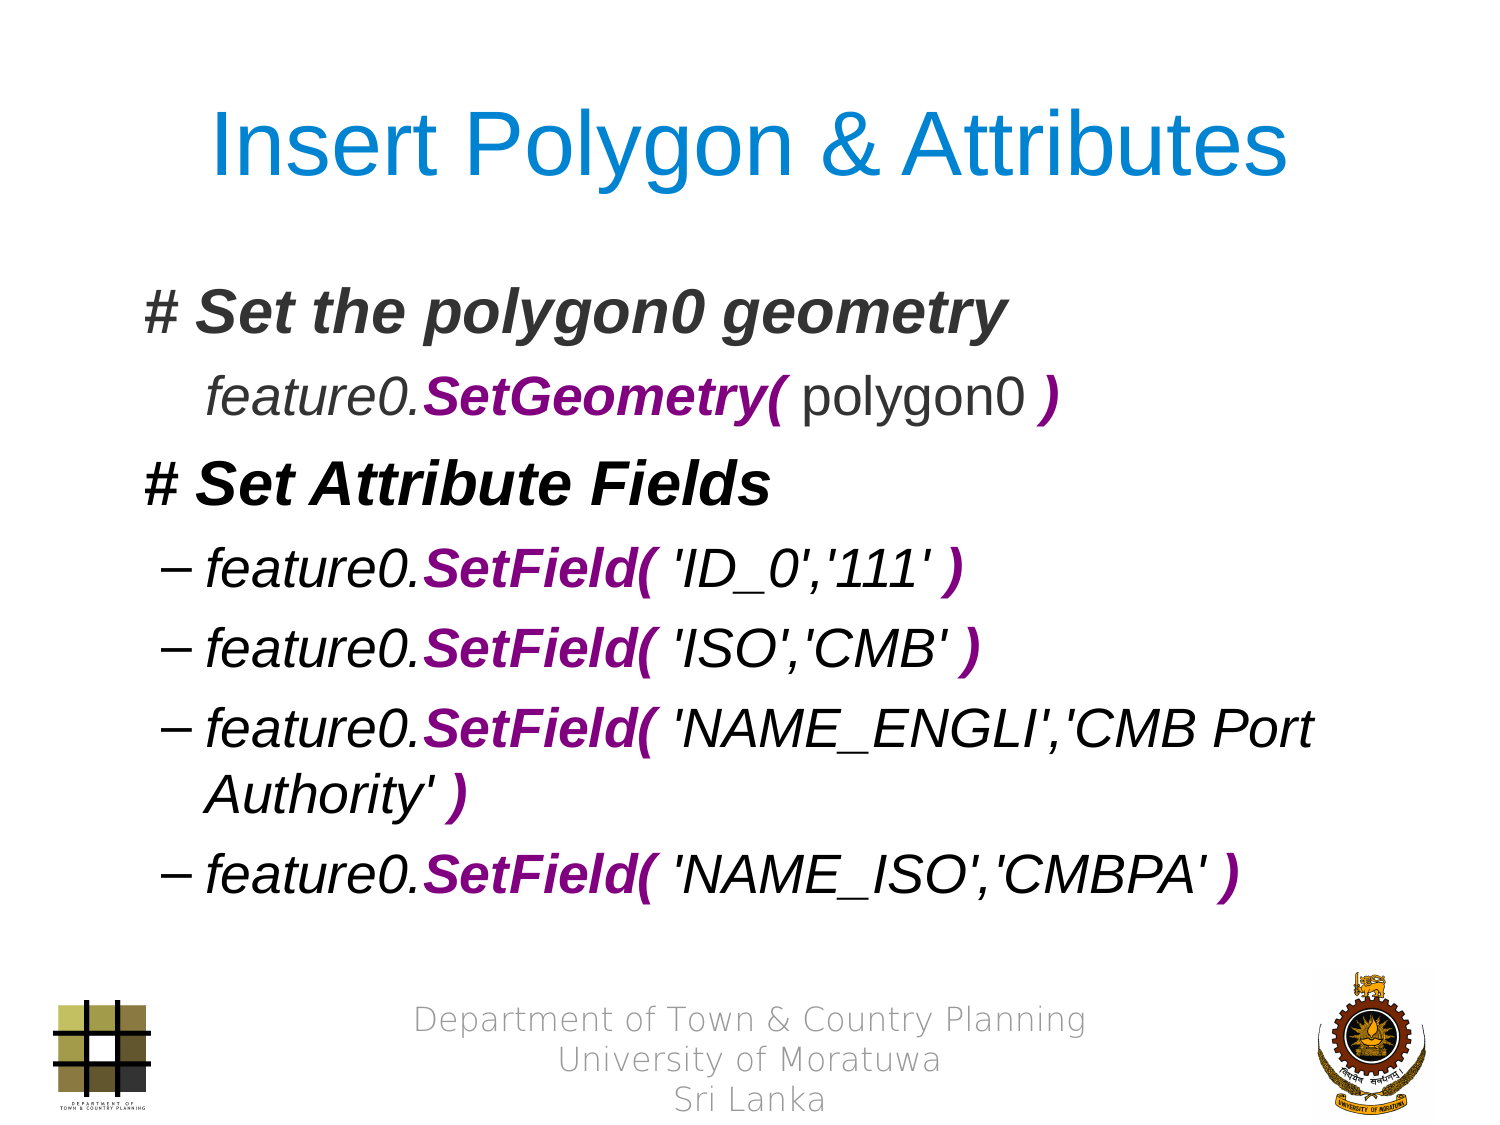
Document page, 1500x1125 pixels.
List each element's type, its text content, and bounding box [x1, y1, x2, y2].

list # Set the polygon0 geometry feature0.SetGeometry( polygon0 ) # Set Attribute Fields feature0.SetField( 'ID_0','111' ) feature0.SetField( 'ISO','CMB' ) feature0.SetField( 'NAME_ENGLI','CMB Port Authority' ) feature0.SetField( 'NAME_ISO','CMBPA' ) [75, 262, 1426, 916]
picture [53, 1000, 151, 1110]
title Insert Polygon & Attributes [75, 45, 1426, 233]
picture [1312, 966, 1435, 1125]
